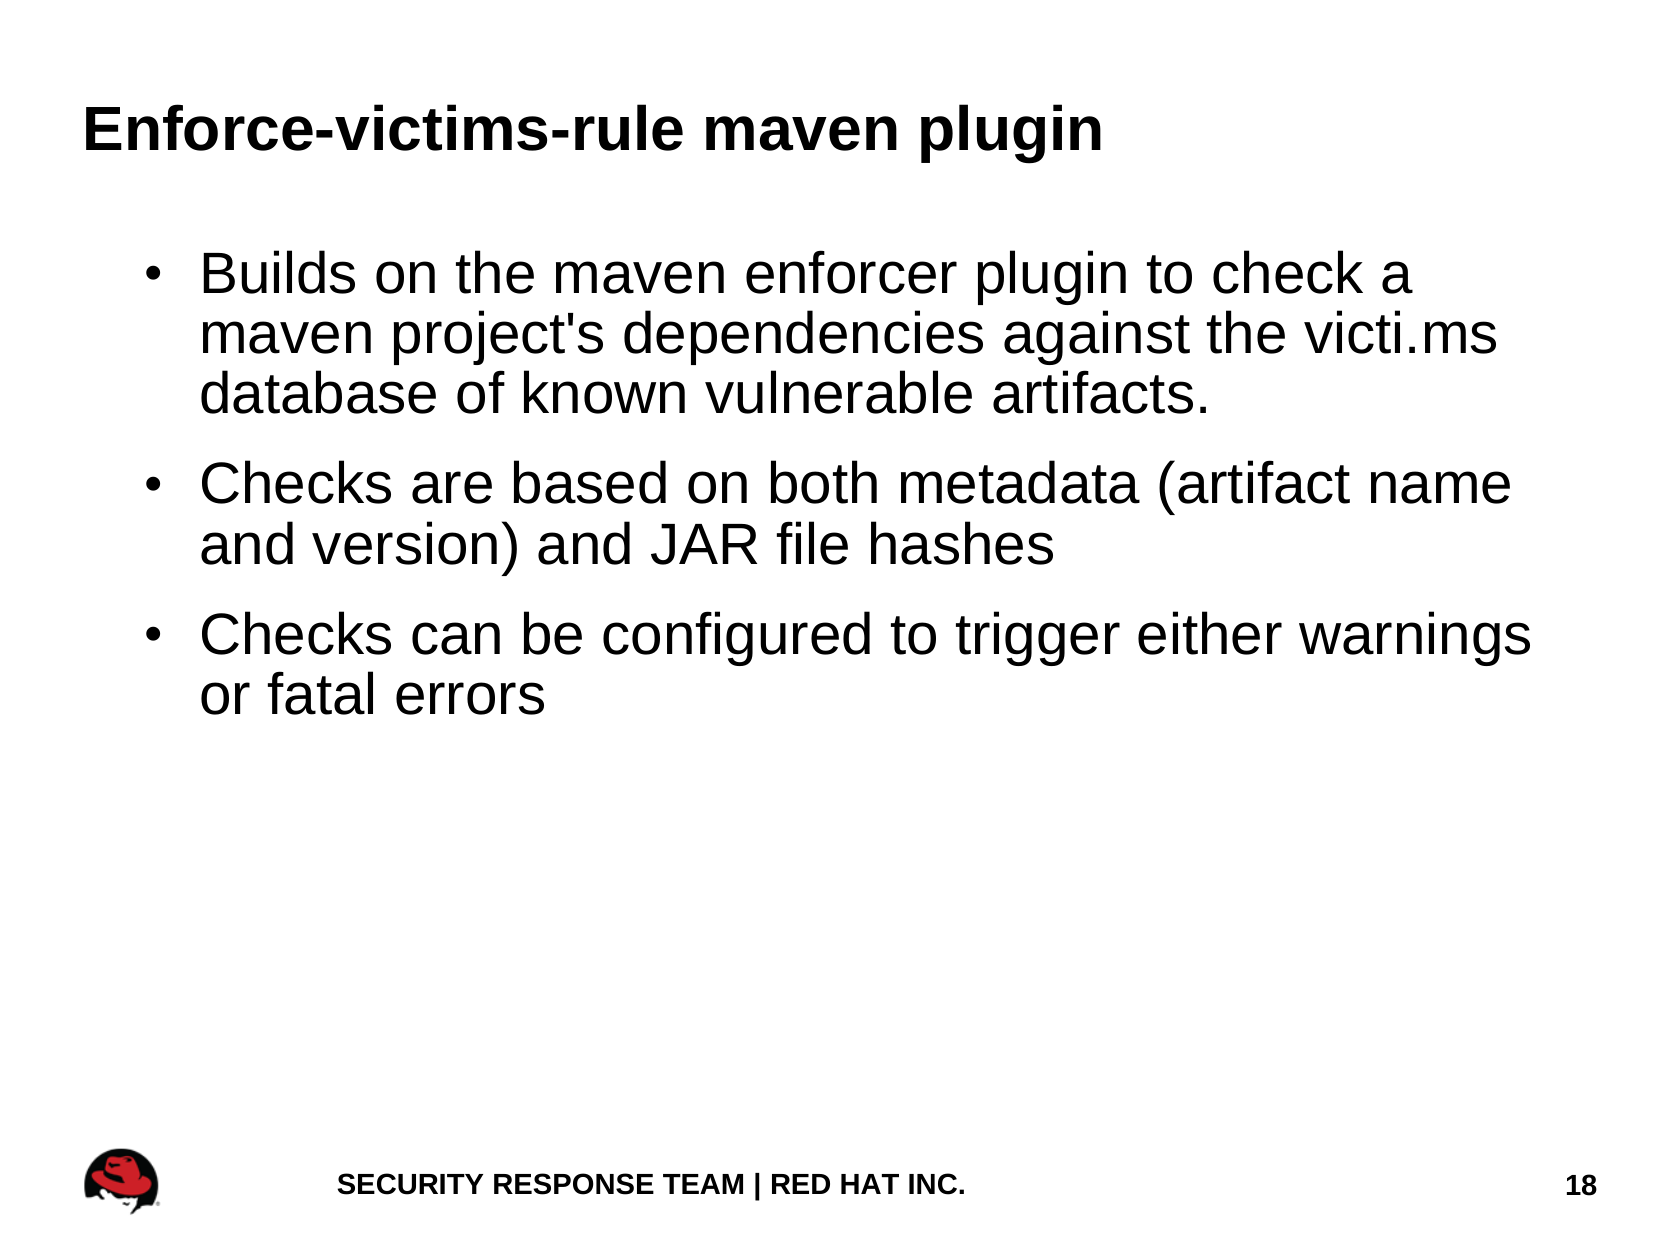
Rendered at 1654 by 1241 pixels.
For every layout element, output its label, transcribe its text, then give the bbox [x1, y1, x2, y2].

picture [83, 1146, 166, 1224]
list Builds on the maven enforcer plugin to check a maven project's dependencies against the victi.ms database of known vulnerable artifacts. Checks are based on both metadata (artifact name and version) and JAR file hashes Checks can be configured to trigger either warnings or fatal errors [86, 244, 1575, 732]
title Enforce-victims-rule maven plugin [82, 37, 1571, 225]
